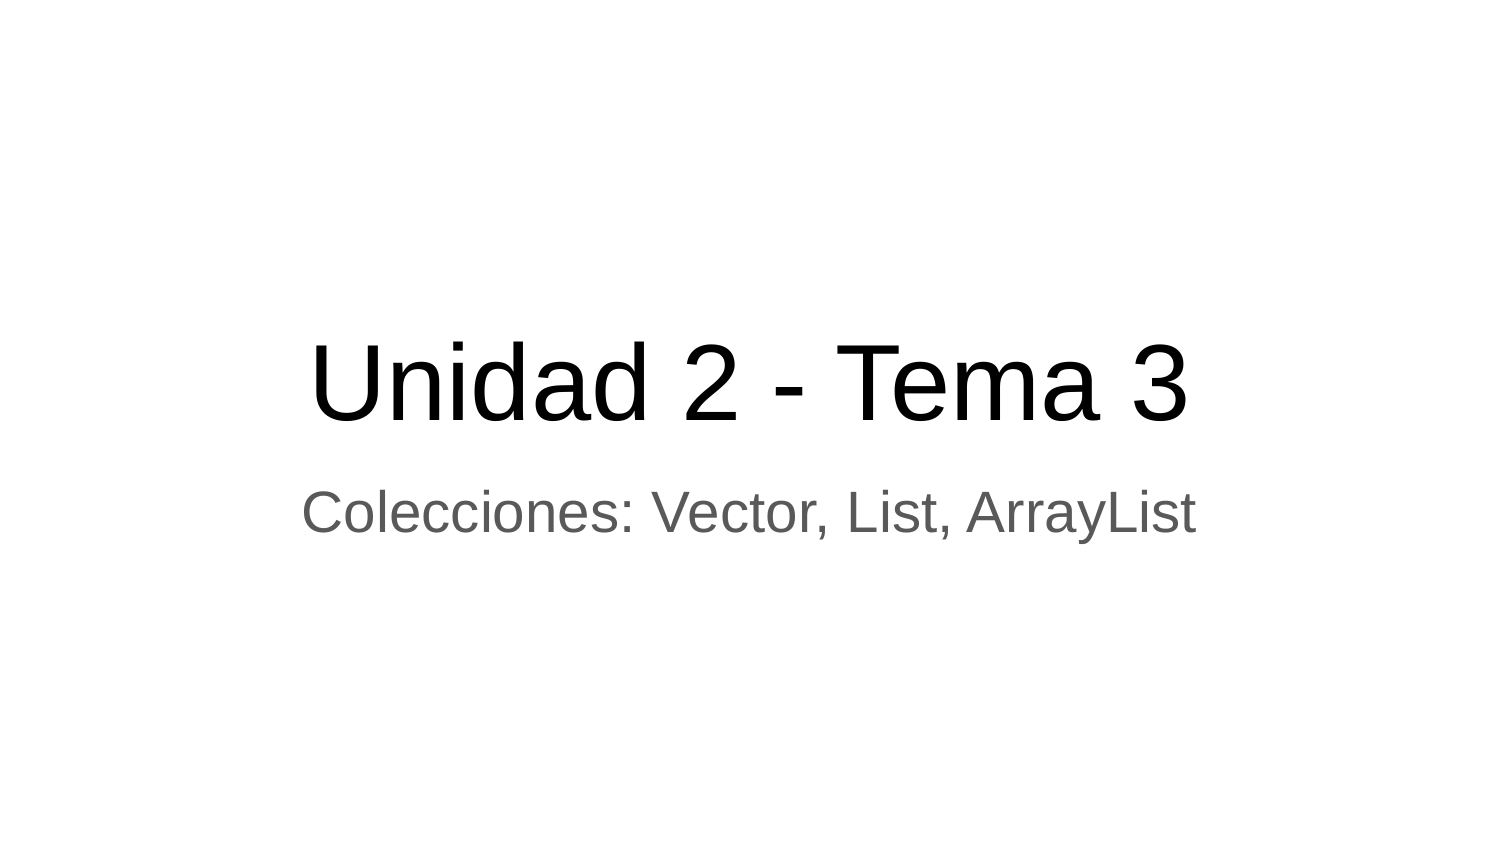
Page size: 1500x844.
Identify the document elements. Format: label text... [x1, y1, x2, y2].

title Unidad 2 - Tema 3 [51, 122, 1449, 459]
subtitle Colecciones: Vector, List, ArrayList [51, 464, 1449, 595]
